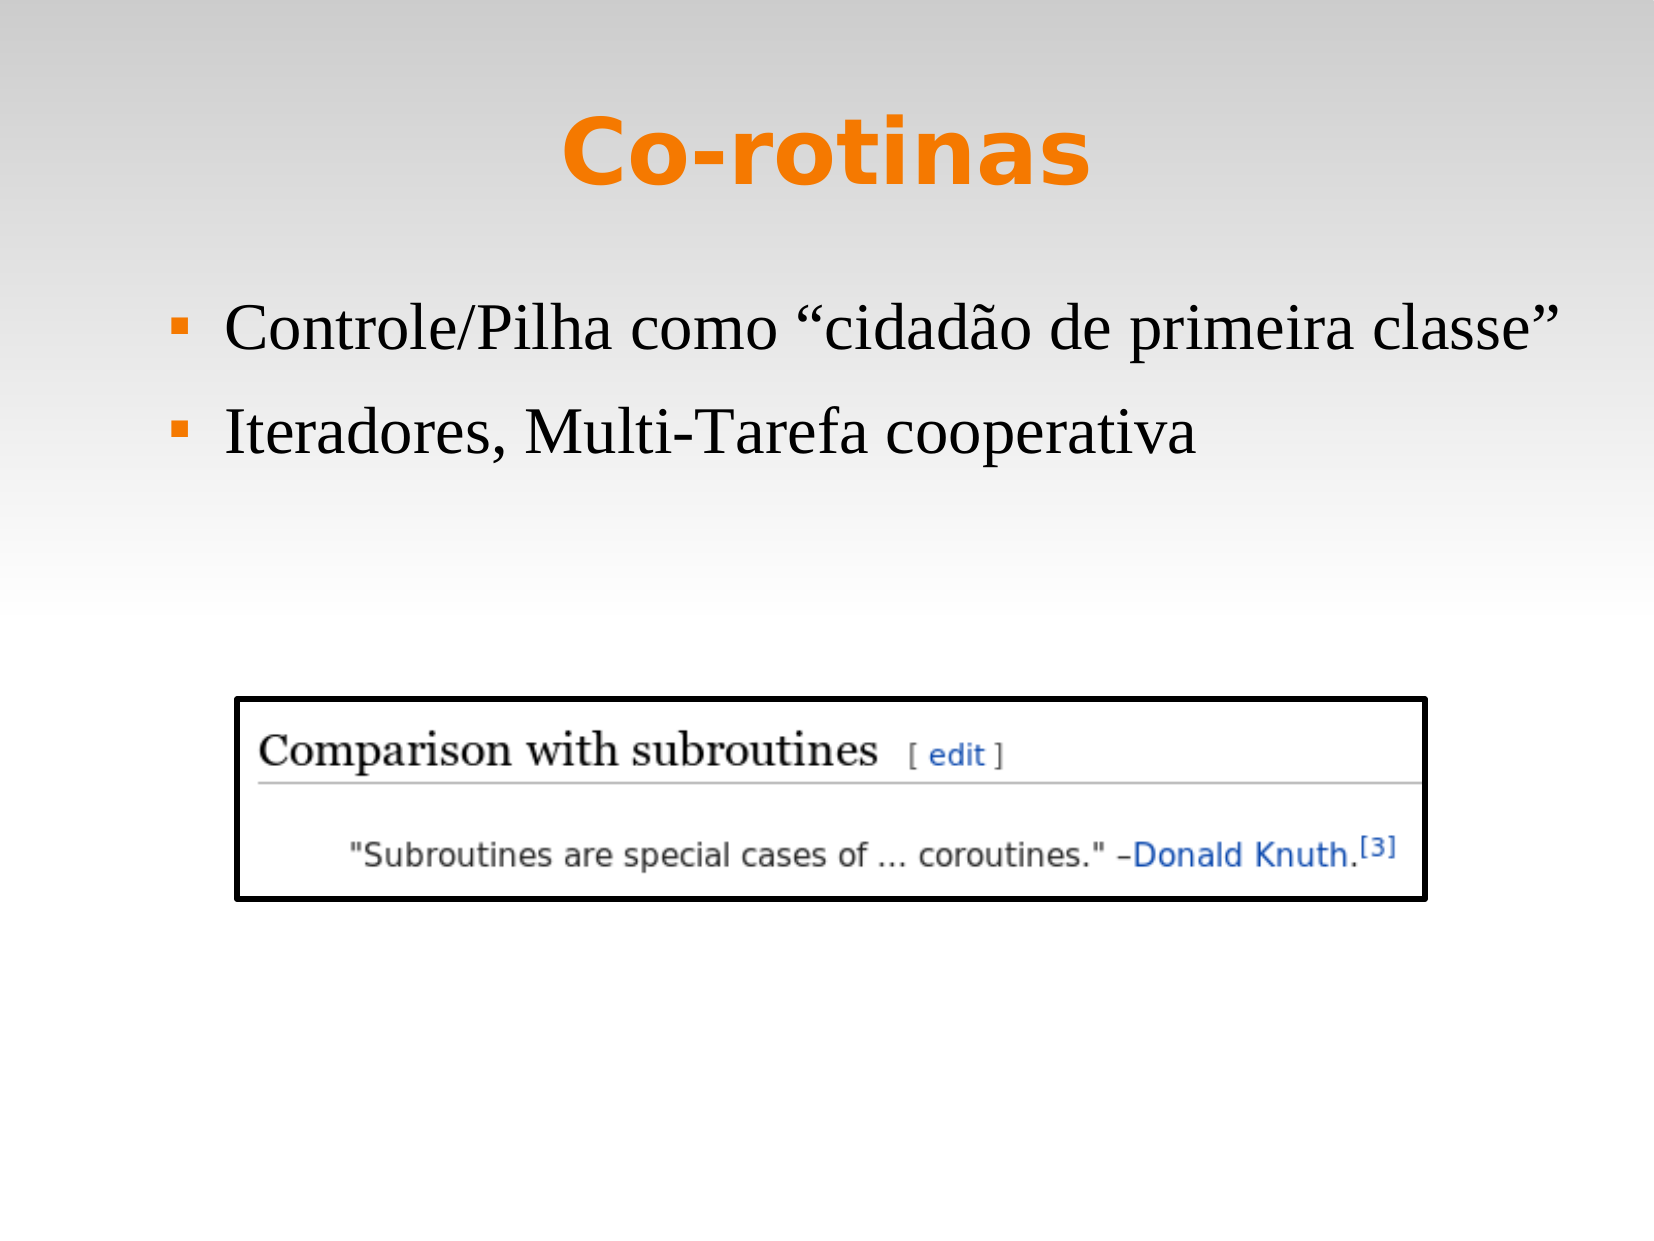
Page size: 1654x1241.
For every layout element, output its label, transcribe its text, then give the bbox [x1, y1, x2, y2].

list Controle/Pilha como “cidadão de primeira classe” Iteradores, Multi-Tarefa cooperativa [82, 290, 1571, 1109]
picture [240, 702, 1422, 897]
title Co-rotinas [82, 49, 1571, 257]
